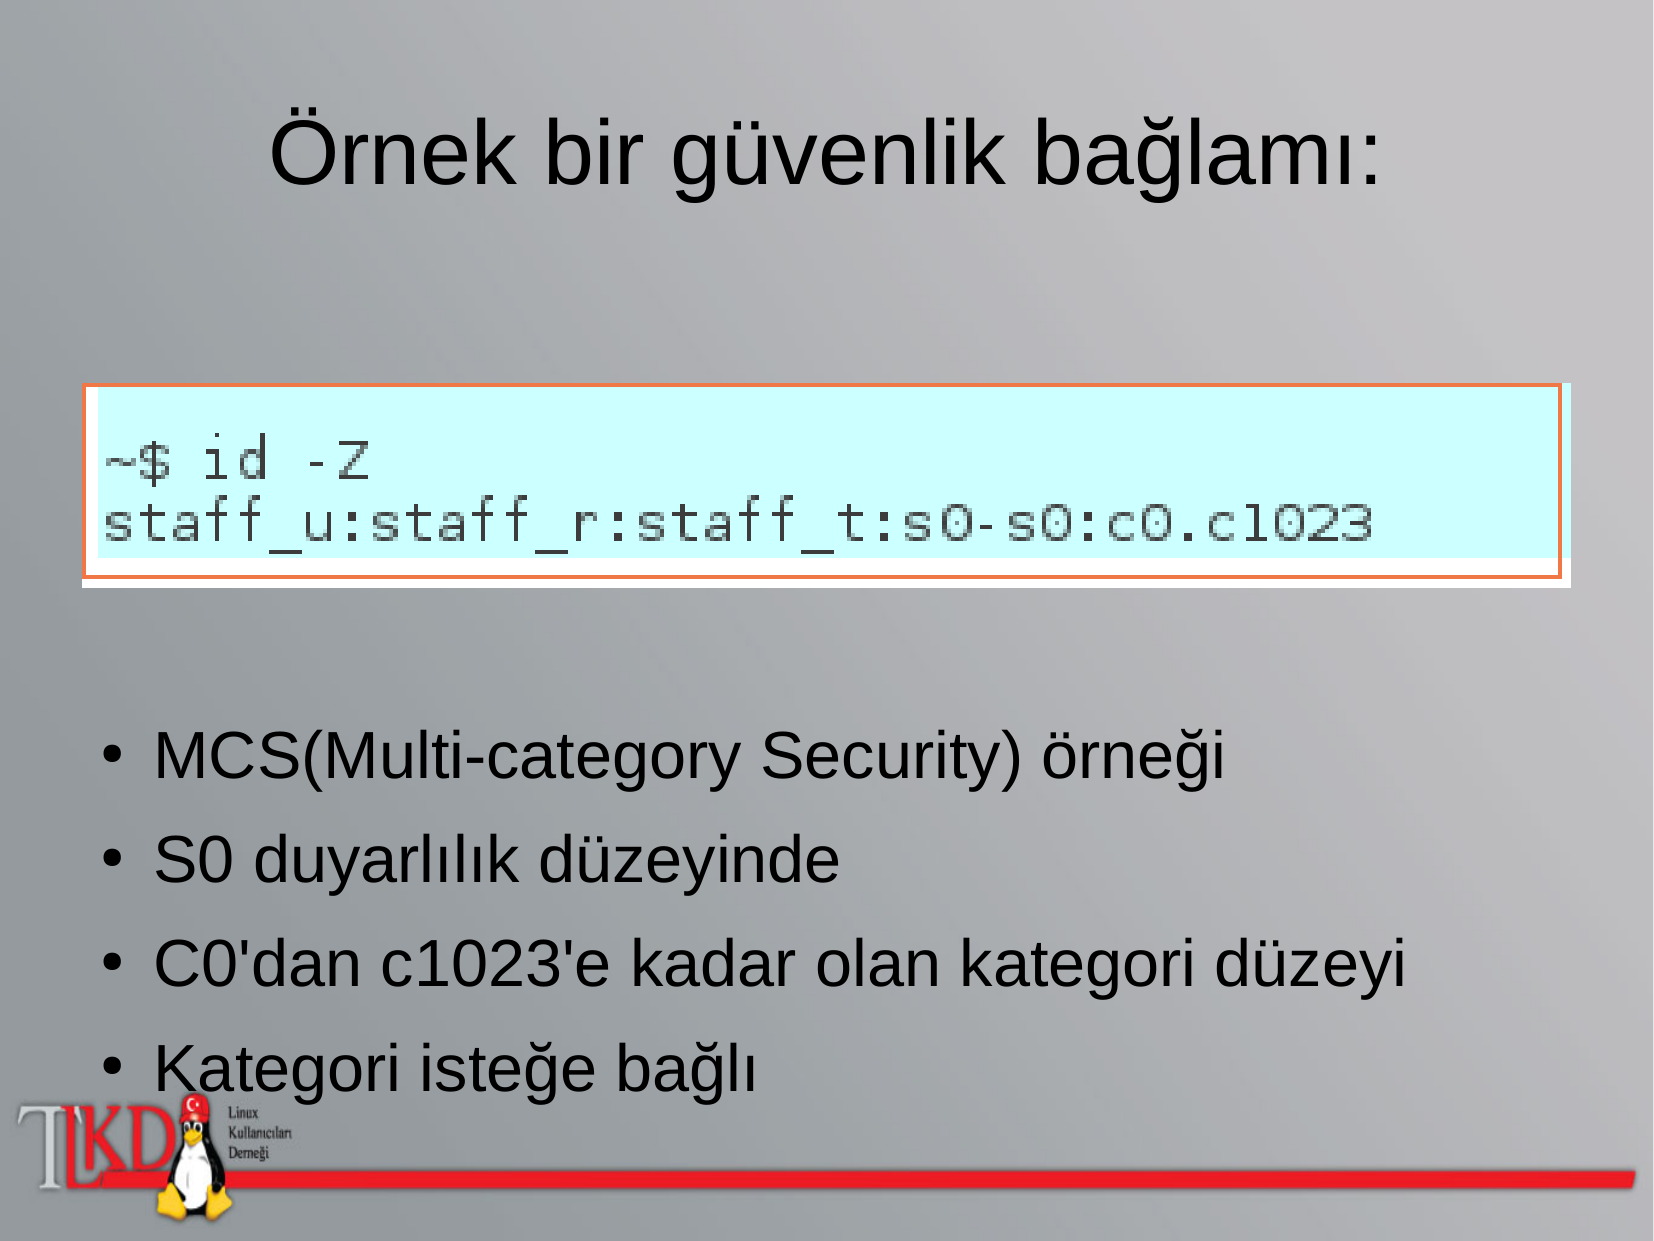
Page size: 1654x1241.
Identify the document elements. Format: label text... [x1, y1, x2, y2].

title Örnek bir güvenlik bağlamı: [82, 49, 1571, 257]
list MCS(Multi-category Security) örneği S0 duyarlılık düzeyinde C0'dan c1023'e kadar olan kategori düzeyi Kategori isteğe bağlı [82, 717, 1571, 1109]
picture [0, 0, 1654, 1241]
